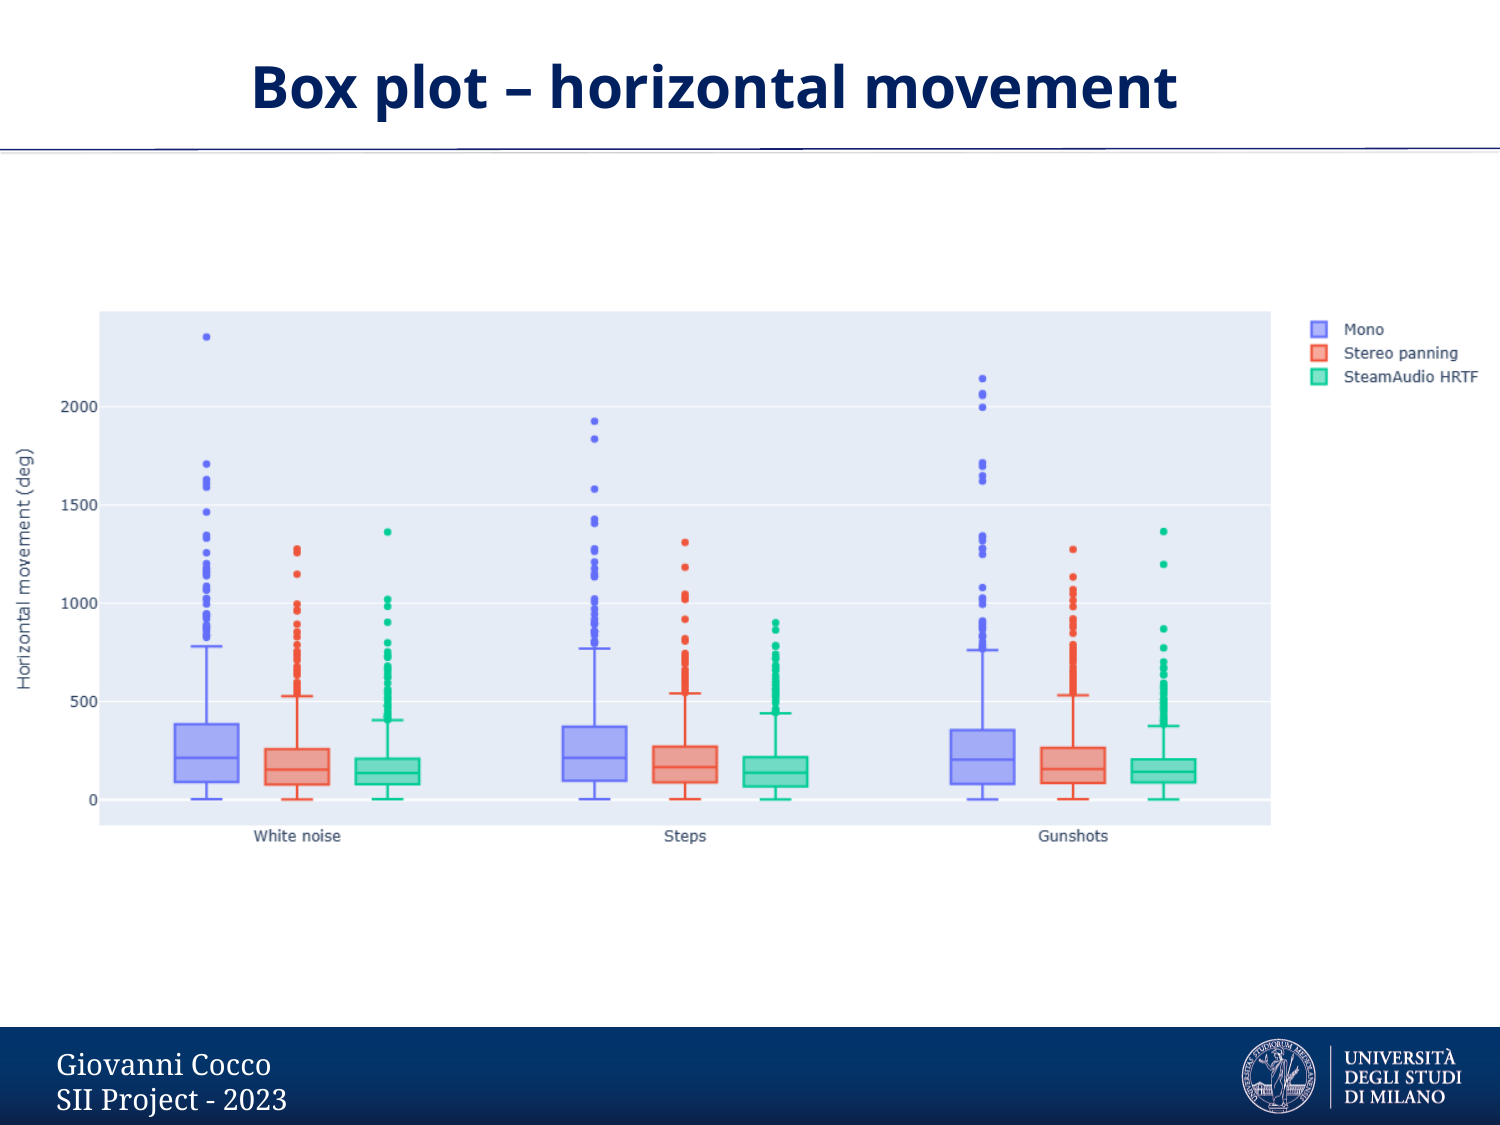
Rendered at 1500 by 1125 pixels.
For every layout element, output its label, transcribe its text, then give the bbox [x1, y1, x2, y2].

text_box Box plot – horizontal movement [29, 43, 1400, 128]
picture [0, 187, 1500, 925]
picture [0, 1027, 1500, 1125]
